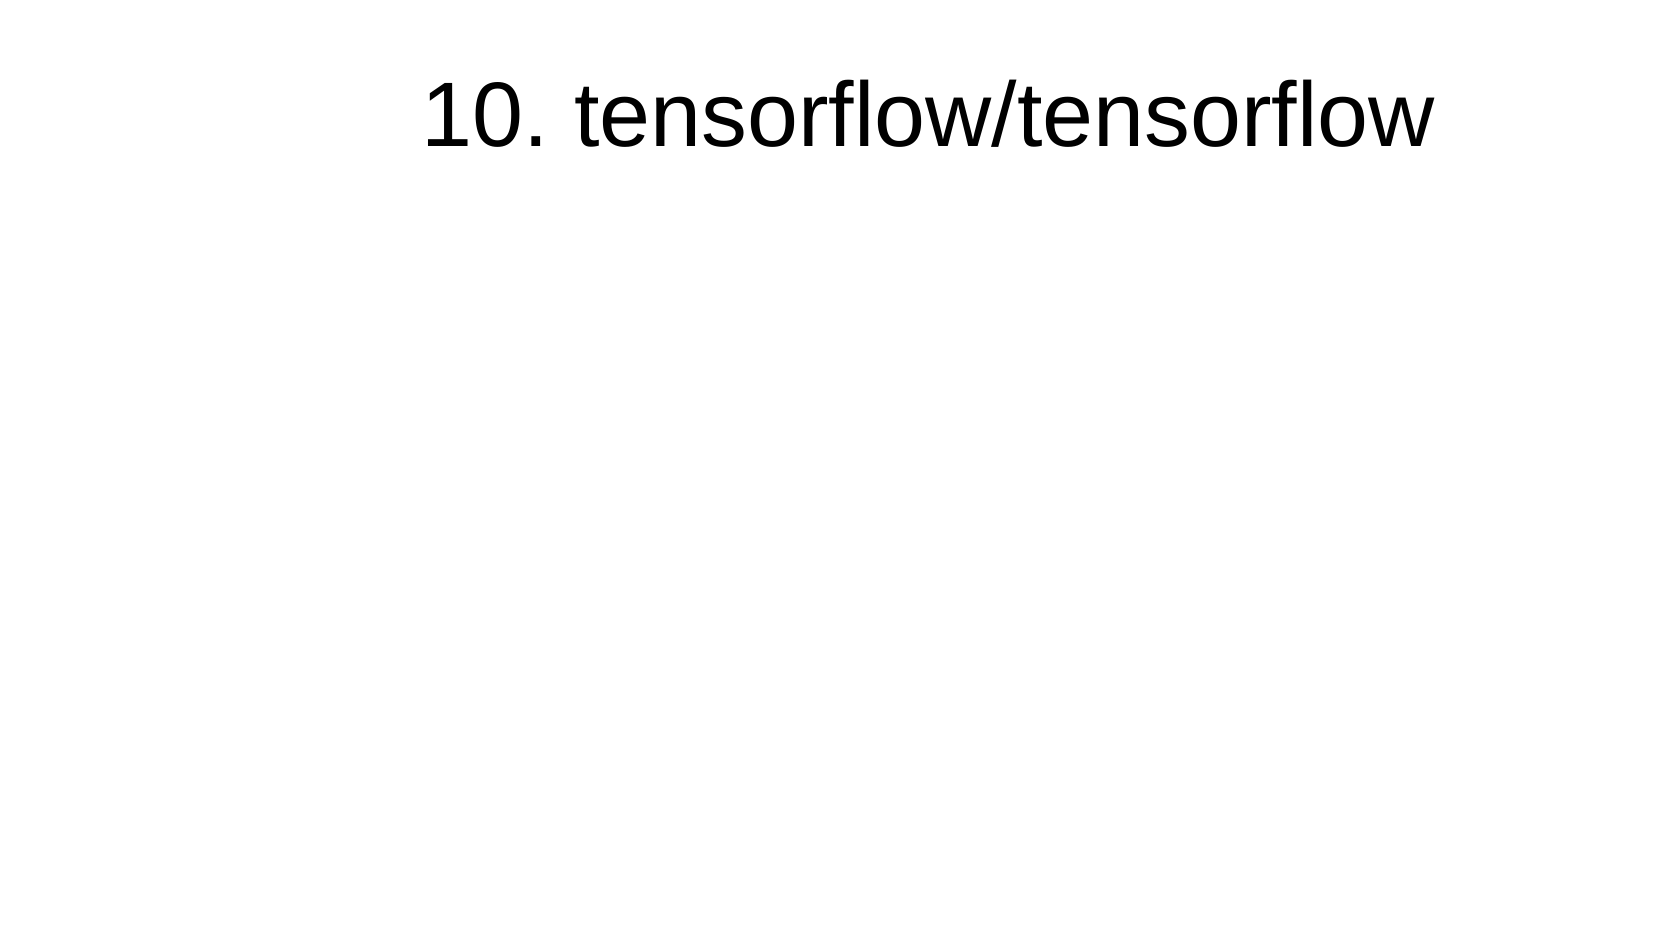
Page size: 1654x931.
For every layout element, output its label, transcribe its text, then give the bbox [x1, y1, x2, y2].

title 10. tensorflow/tensorflow [82, 37, 1571, 193]
